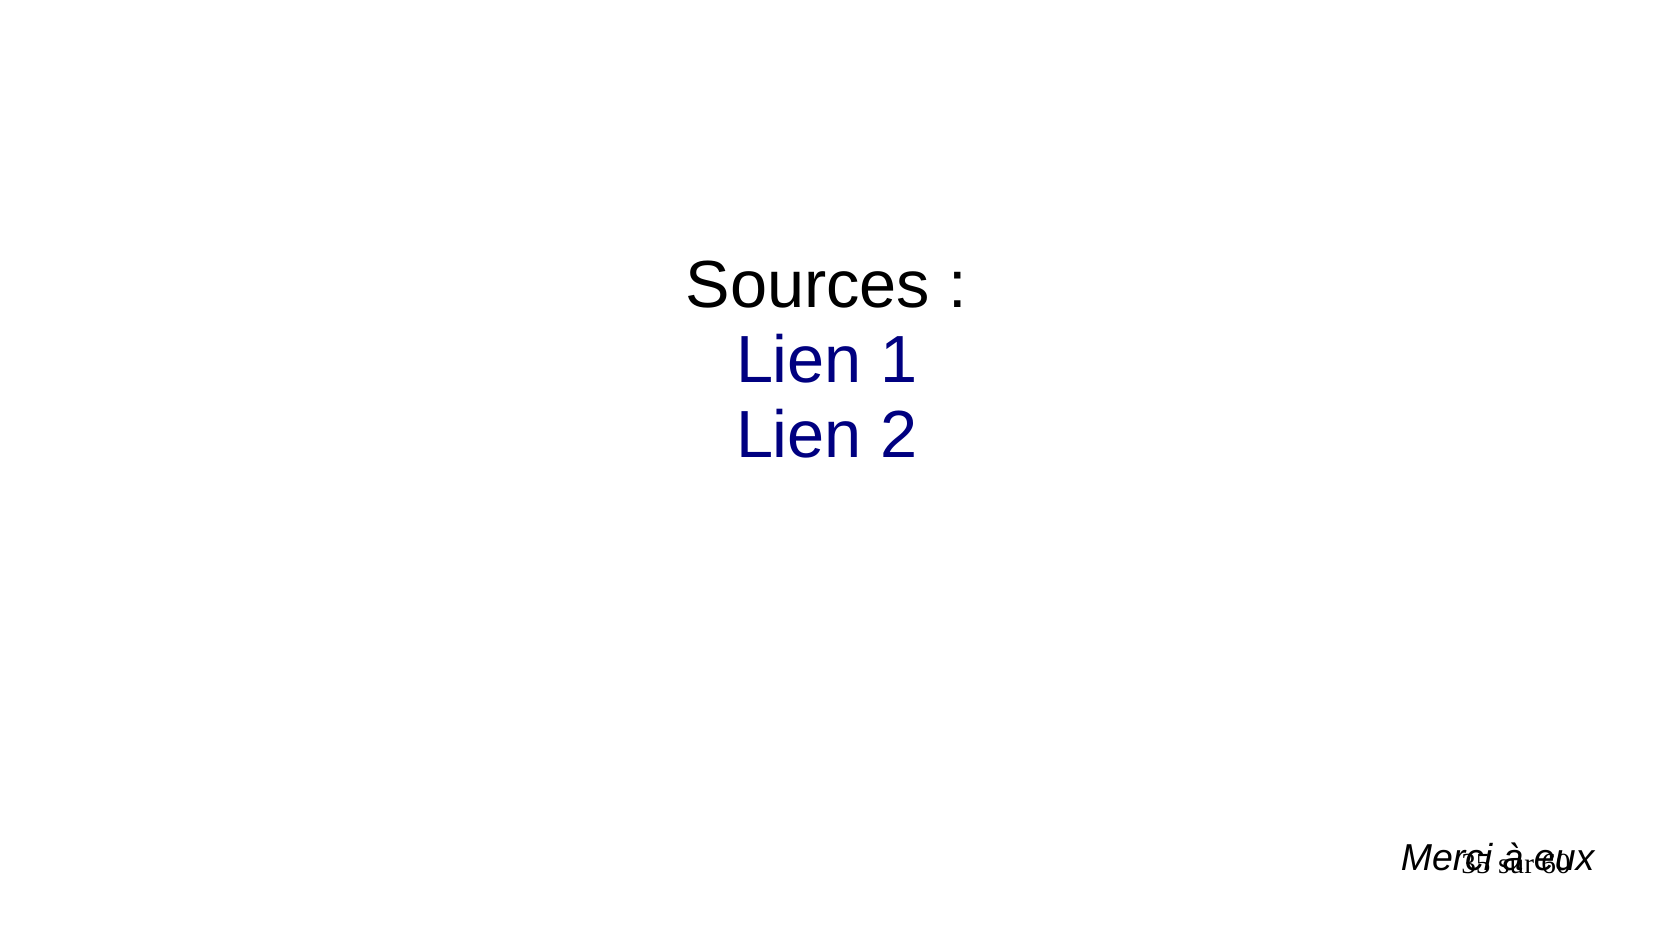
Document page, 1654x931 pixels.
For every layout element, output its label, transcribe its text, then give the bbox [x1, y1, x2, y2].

subtitle Sources : Lien 1 Lien 2 [82, 37, 1571, 757]
text_box Merci à eux [1386, 829, 1610, 886]
